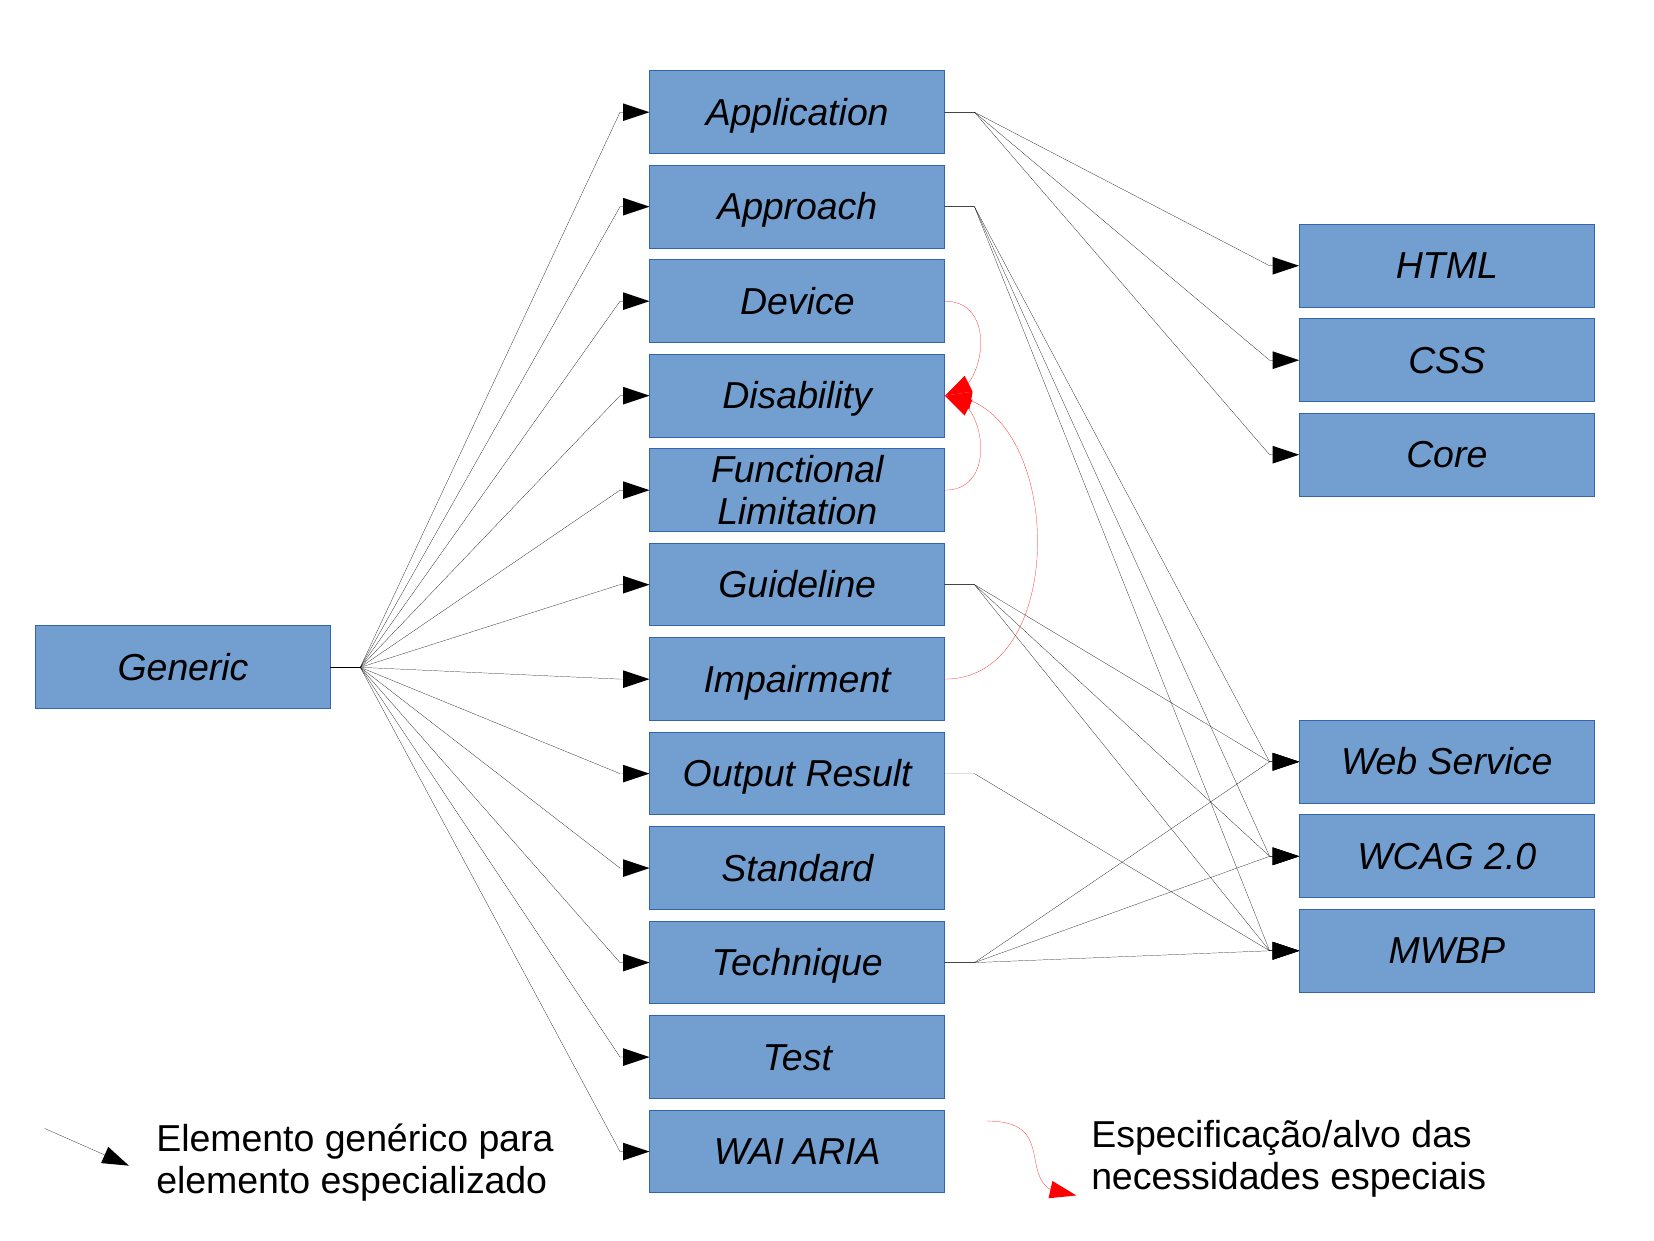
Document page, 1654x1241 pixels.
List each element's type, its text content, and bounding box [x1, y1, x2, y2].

text_box Disability [649, 354, 945, 438]
text_box HTML [1299, 224, 1595, 308]
text_box Approach [649, 165, 945, 249]
text_box Standard [649, 826, 945, 910]
text_box Impairment [649, 637, 945, 721]
text_box Elemento genérico para elemento especializado [141, 1110, 579, 1210]
text_box WCAG 2.0 [1299, 814, 1595, 898]
text_box CSS [1299, 318, 1595, 402]
text_box Output Result [649, 732, 945, 815]
text_box Test [649, 1015, 945, 1099]
text_box Device [649, 259, 945, 343]
text_box Generic [35, 625, 331, 709]
text_box Web Service [1299, 720, 1595, 804]
text_box Guideline [649, 543, 945, 626]
text_box Functional Limitation [649, 448, 945, 532]
text_box WAI ARIA [649, 1110, 945, 1193]
text_box MWBP [1299, 909, 1595, 993]
text_box Especificação/alvo das necessidades especiais [1076, 1105, 1514, 1205]
text_box Application [649, 70, 945, 154]
text_box Technique [649, 921, 945, 1004]
text_box Core [1299, 413, 1595, 497]
